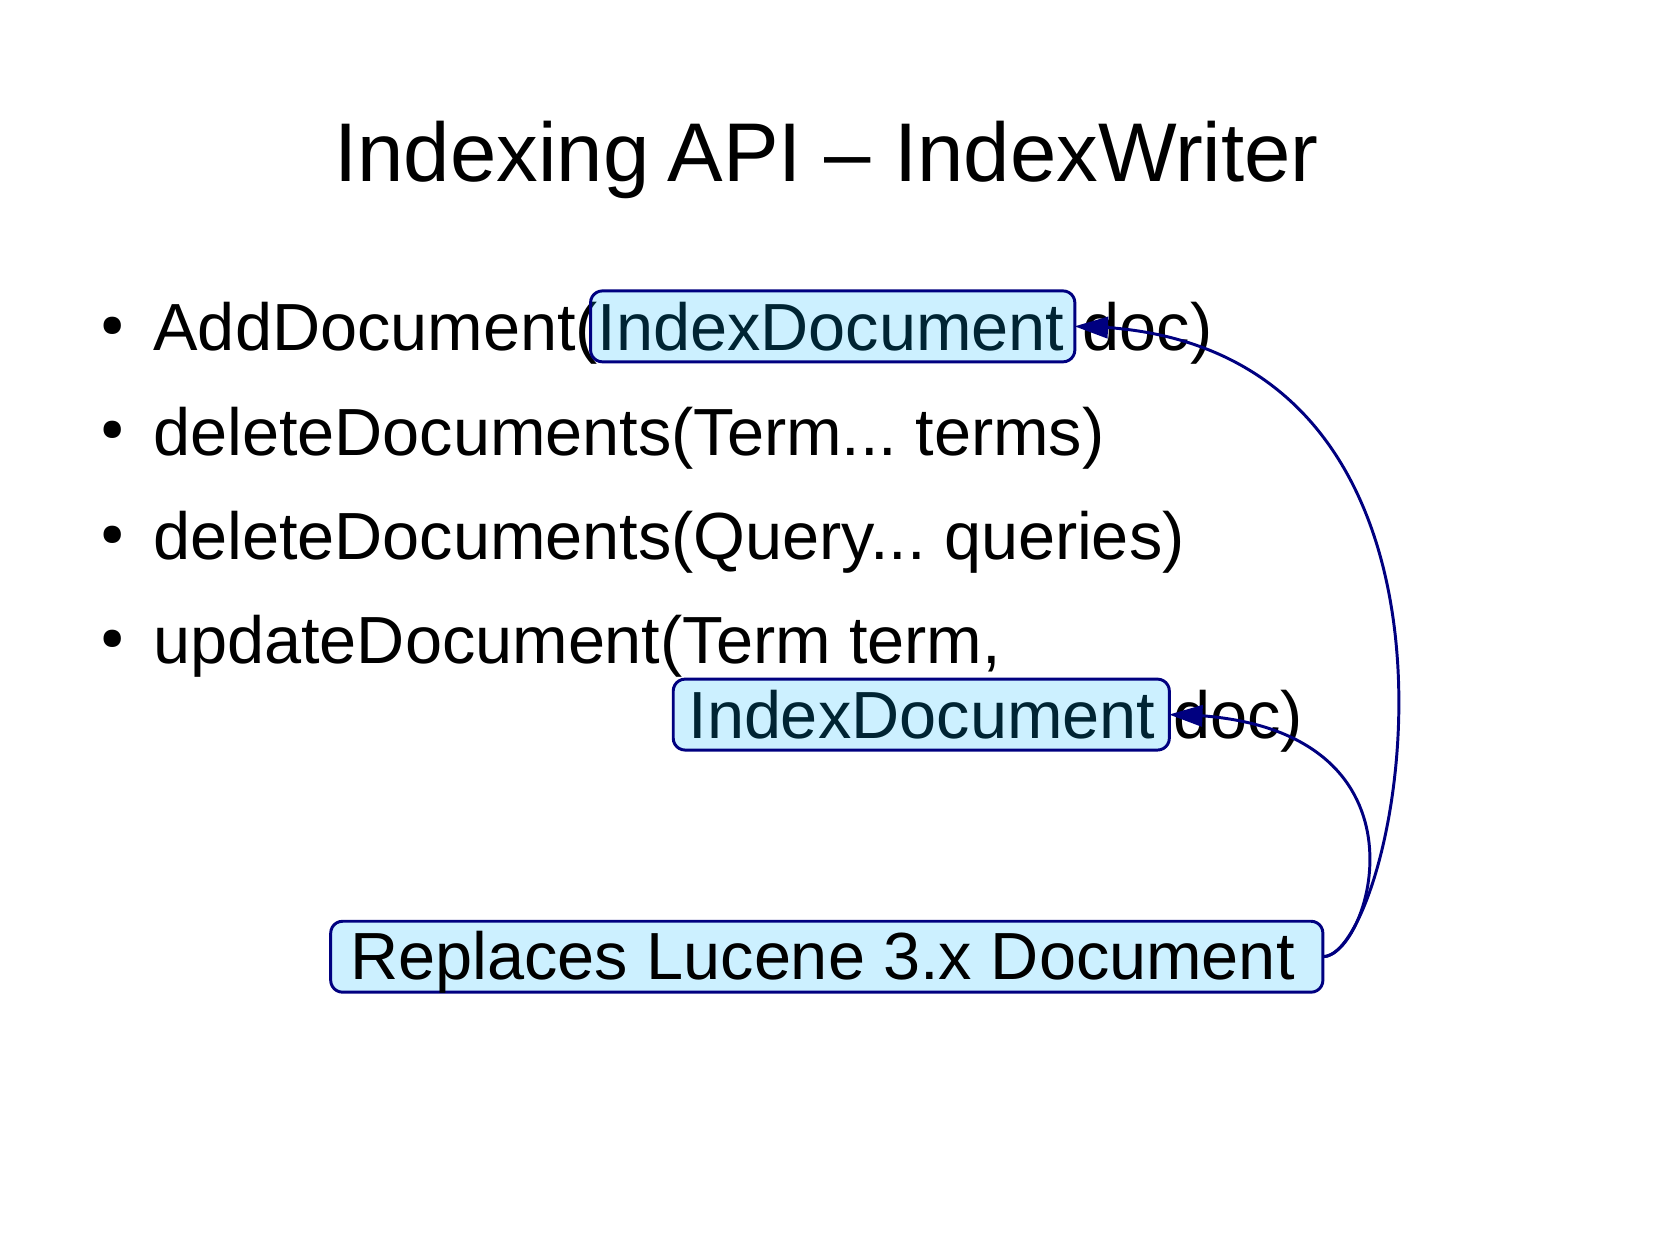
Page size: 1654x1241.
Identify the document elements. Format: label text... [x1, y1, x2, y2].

list AddDocument(IndexDocument doc) deleteDocuments(Term... terms) deleteDocuments(Query... queries) updateDocument(Term term, IndexDocument doc) [82, 290, 1538, 1010]
text_box Replaces Lucene 3.x Document [330, 921, 1323, 993]
title Indexing API – IndexWriter [82, 49, 1571, 257]
text_box [590, 290, 1075, 362]
text_box [673, 679, 1170, 751]
